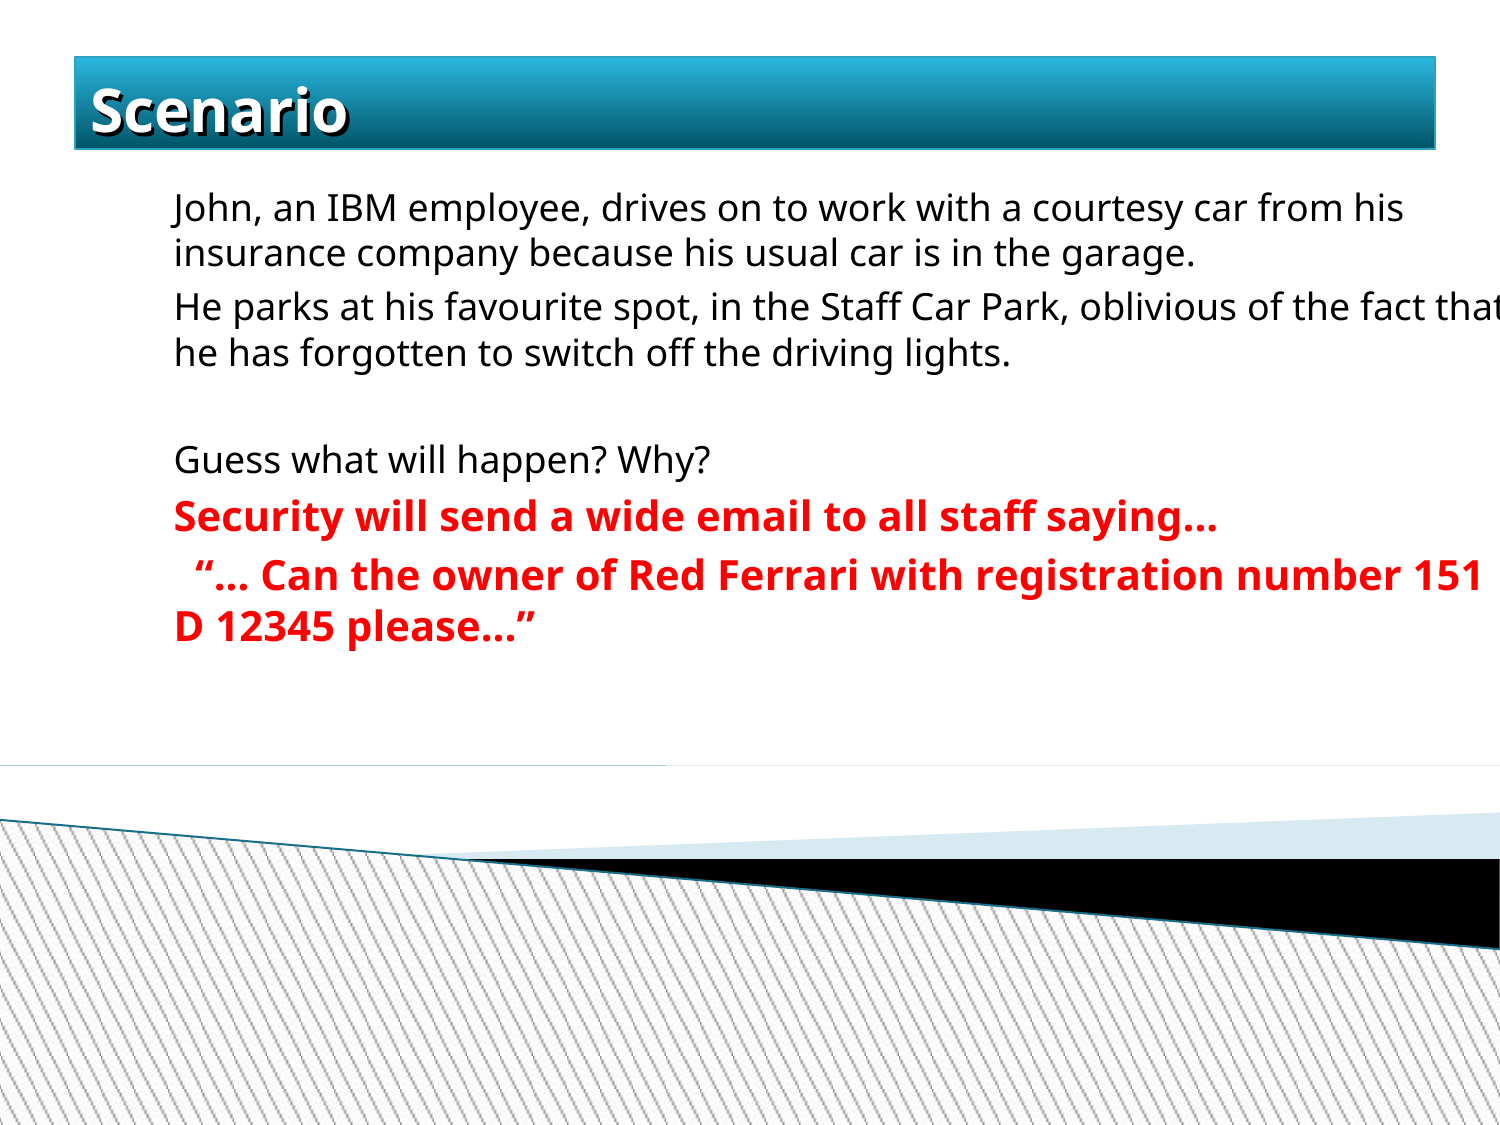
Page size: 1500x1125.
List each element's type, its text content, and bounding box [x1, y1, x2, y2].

title Scenario [75, 56, 1436, 149]
picture [0, 821, 1500, 1125]
list John, an IBM employee, drives on to work with a courtesy car from his insurance company because his usual car is in the garage. He parks at his favourite spot, in the Staff Car Park, oblivious of the fact that he has forgotten to switch off the driving lights. Guess what will happen? Why? Security will send a wide email to all staff saying... “... Can the owner of Red Ferrari with registration number 151 D 12345 please...” [173, 115, 1500, 768]
